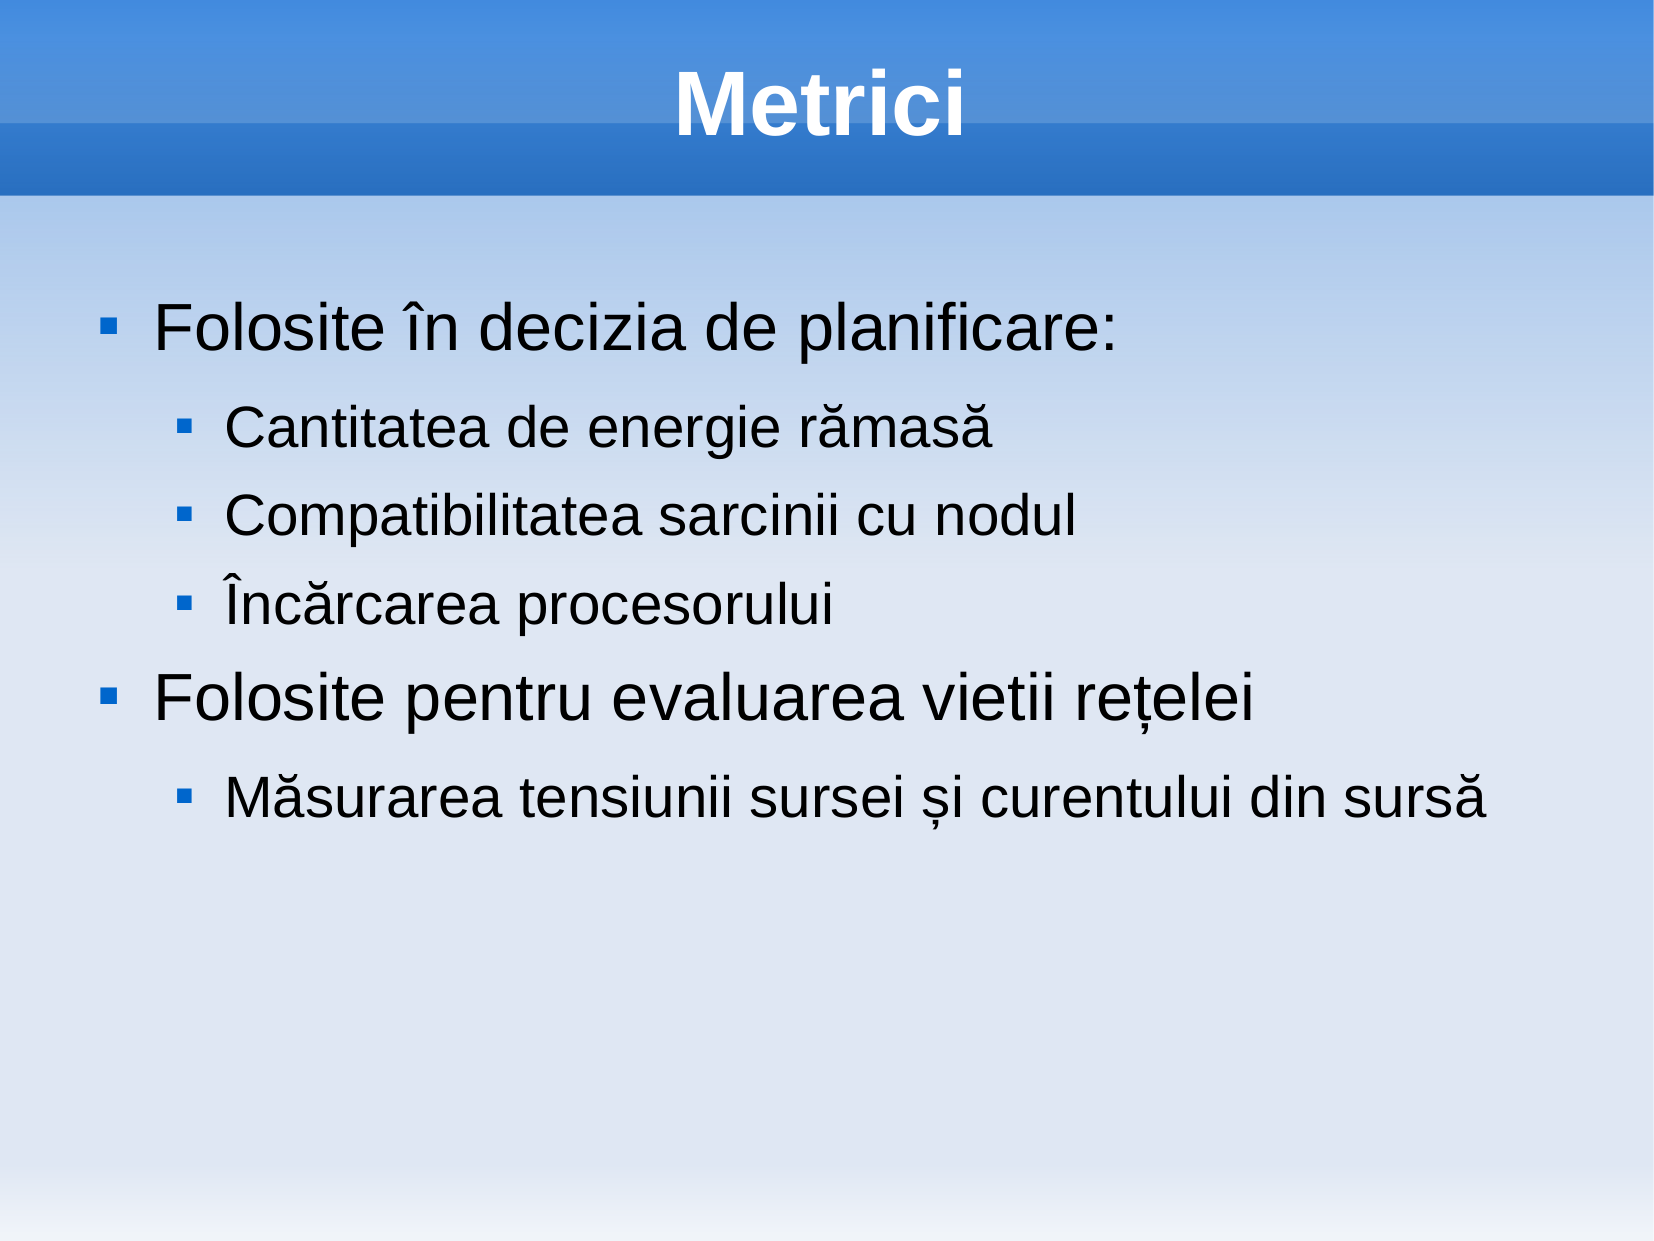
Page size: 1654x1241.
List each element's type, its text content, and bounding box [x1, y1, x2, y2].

title Metrici [76, 7, 1565, 200]
list Folosite în decizia de planificare: Cantitatea de energie rămasă Compatibilitatea sarcinii cu nodul Încărcarea procesorului Folosite pentru evaluarea vietii rețelei Măsurarea tensiunii sursei și curentului din sursă [82, 290, 1571, 1094]
picture [0, 0, 1654, 1241]
